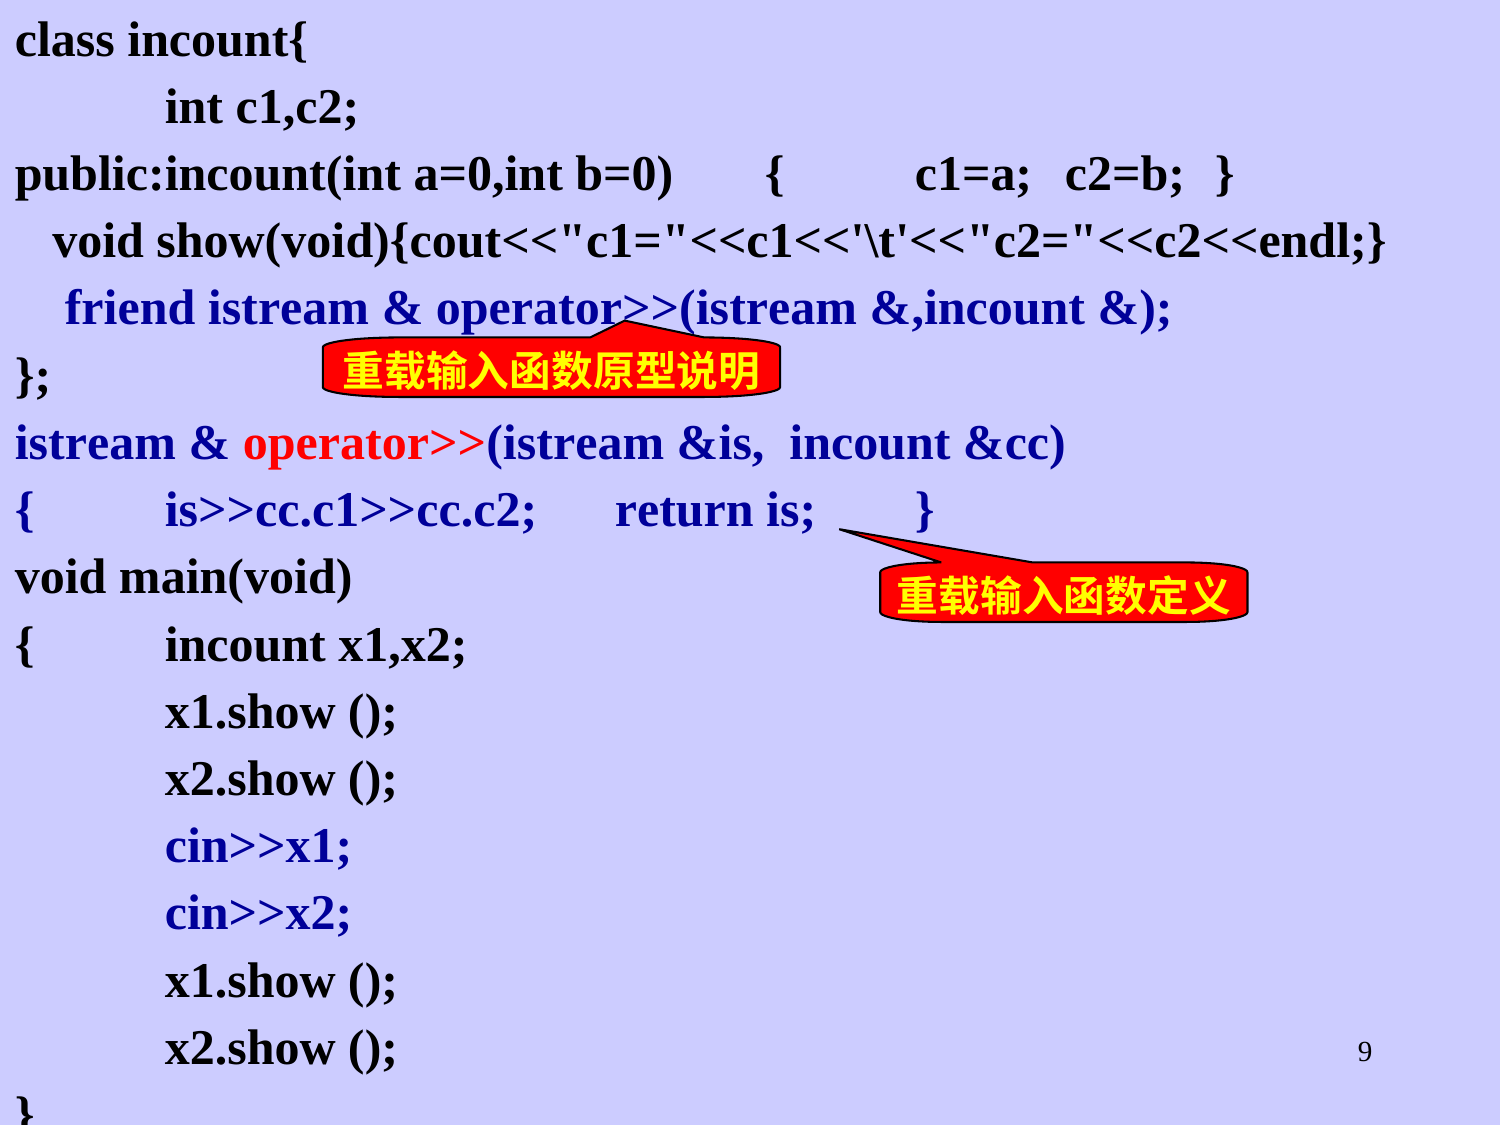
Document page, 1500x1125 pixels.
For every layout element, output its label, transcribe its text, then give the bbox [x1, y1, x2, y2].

text_box 重载输入函数定义 [839, 529, 1248, 622]
text_box 重载输入函数原型说明 [322, 320, 781, 397]
text_box class incount{ int c1,c2; public:incount(int a=0,int b=0) { c1=a; c2=b; } void show(void){cout<<"c1="<<c1<<'\t'<<"c2="<<c2<<endl;} friend istream & operator>>(istream &,incount &); }; istream & operator>>(istream &is, incount &cc) { is>>cc.c1>>cc.c2; return is; } void main(void) { incount x1,x2; x1.show (); x2.show (); cin>>x1; cin>>x2; x1.show (); x2.show (); } [0, 19, 1450, 1125]
